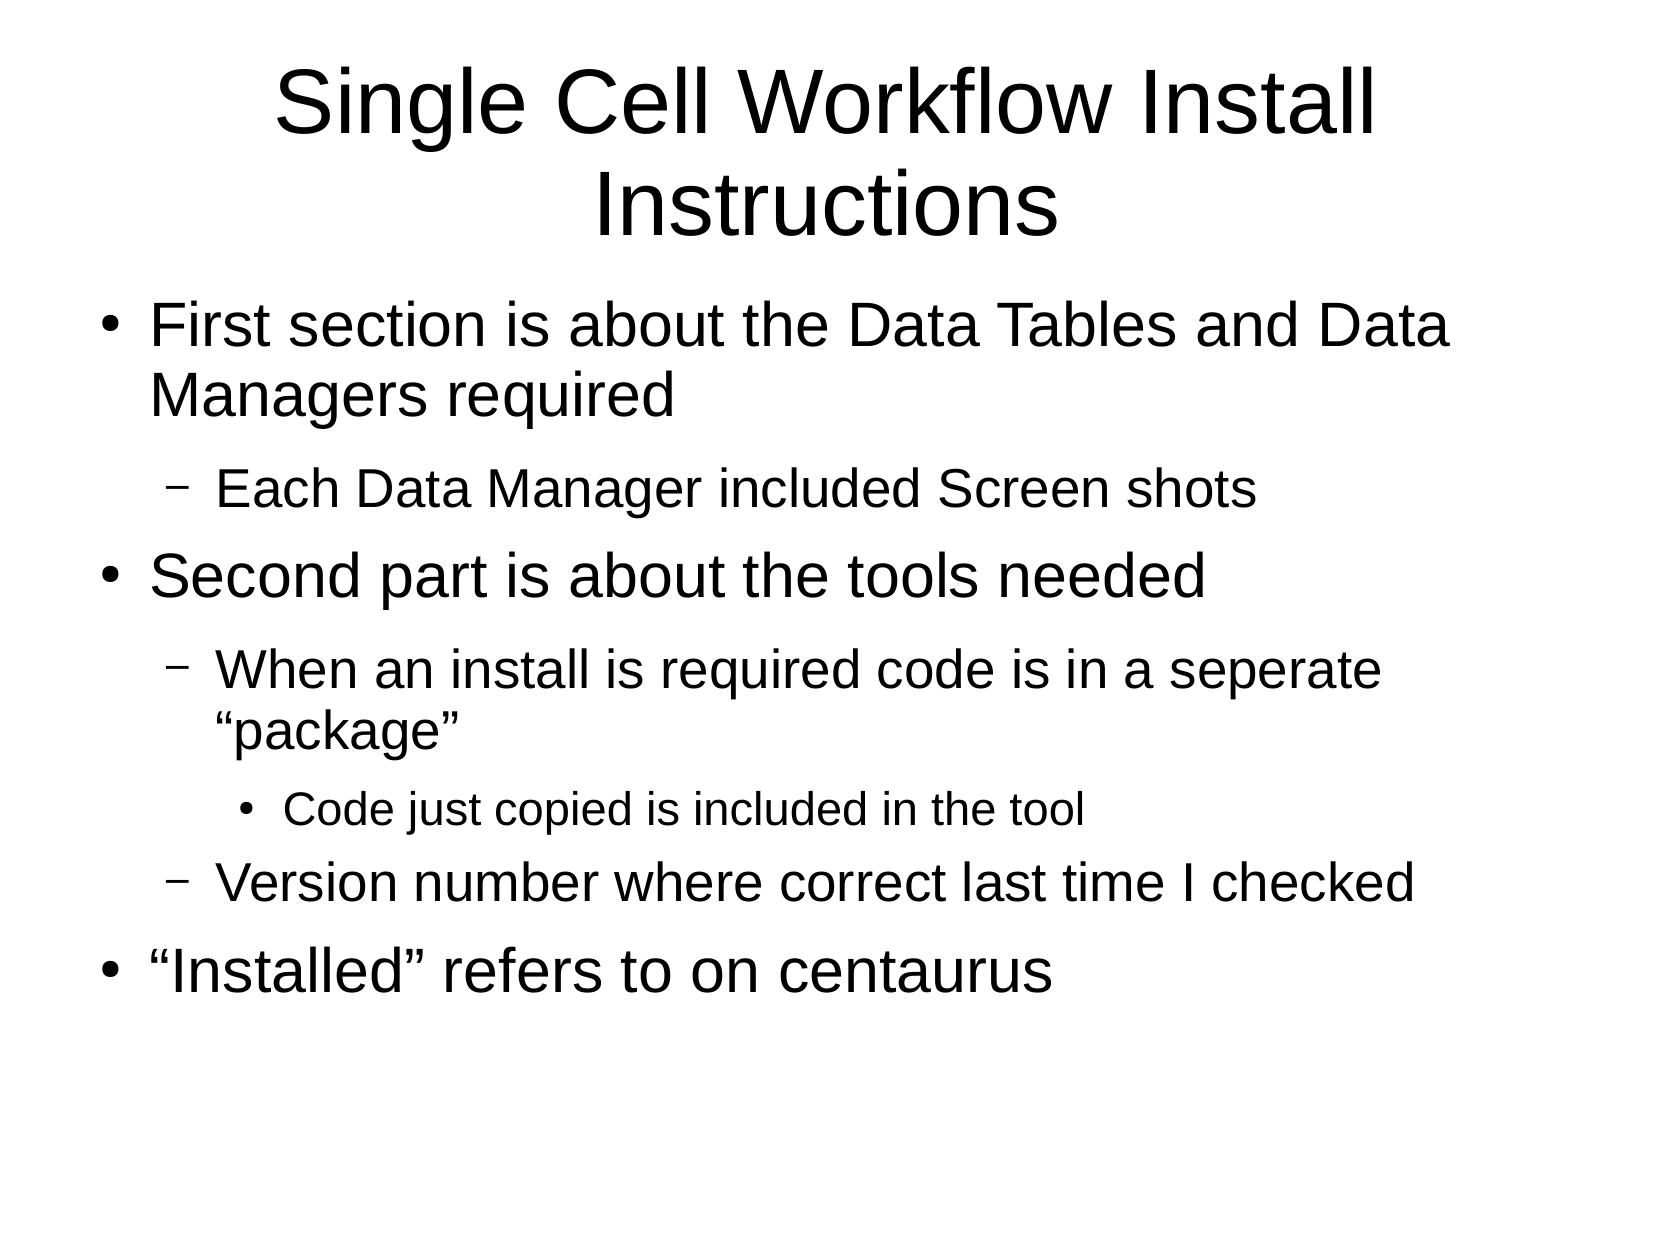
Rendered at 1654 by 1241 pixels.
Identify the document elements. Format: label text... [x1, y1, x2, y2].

title Single Cell Workflow Install Instructions [82, 49, 1571, 257]
list First section is about the Data Tables and Data Managers required Each Data Manager included Screen shots Second part is about the tools needed When an install is required code is in a seperate “package” Code just copied is included in the tool Version number where correct last time I checked “Installed” refers to on centaurus [82, 290, 1571, 1010]
